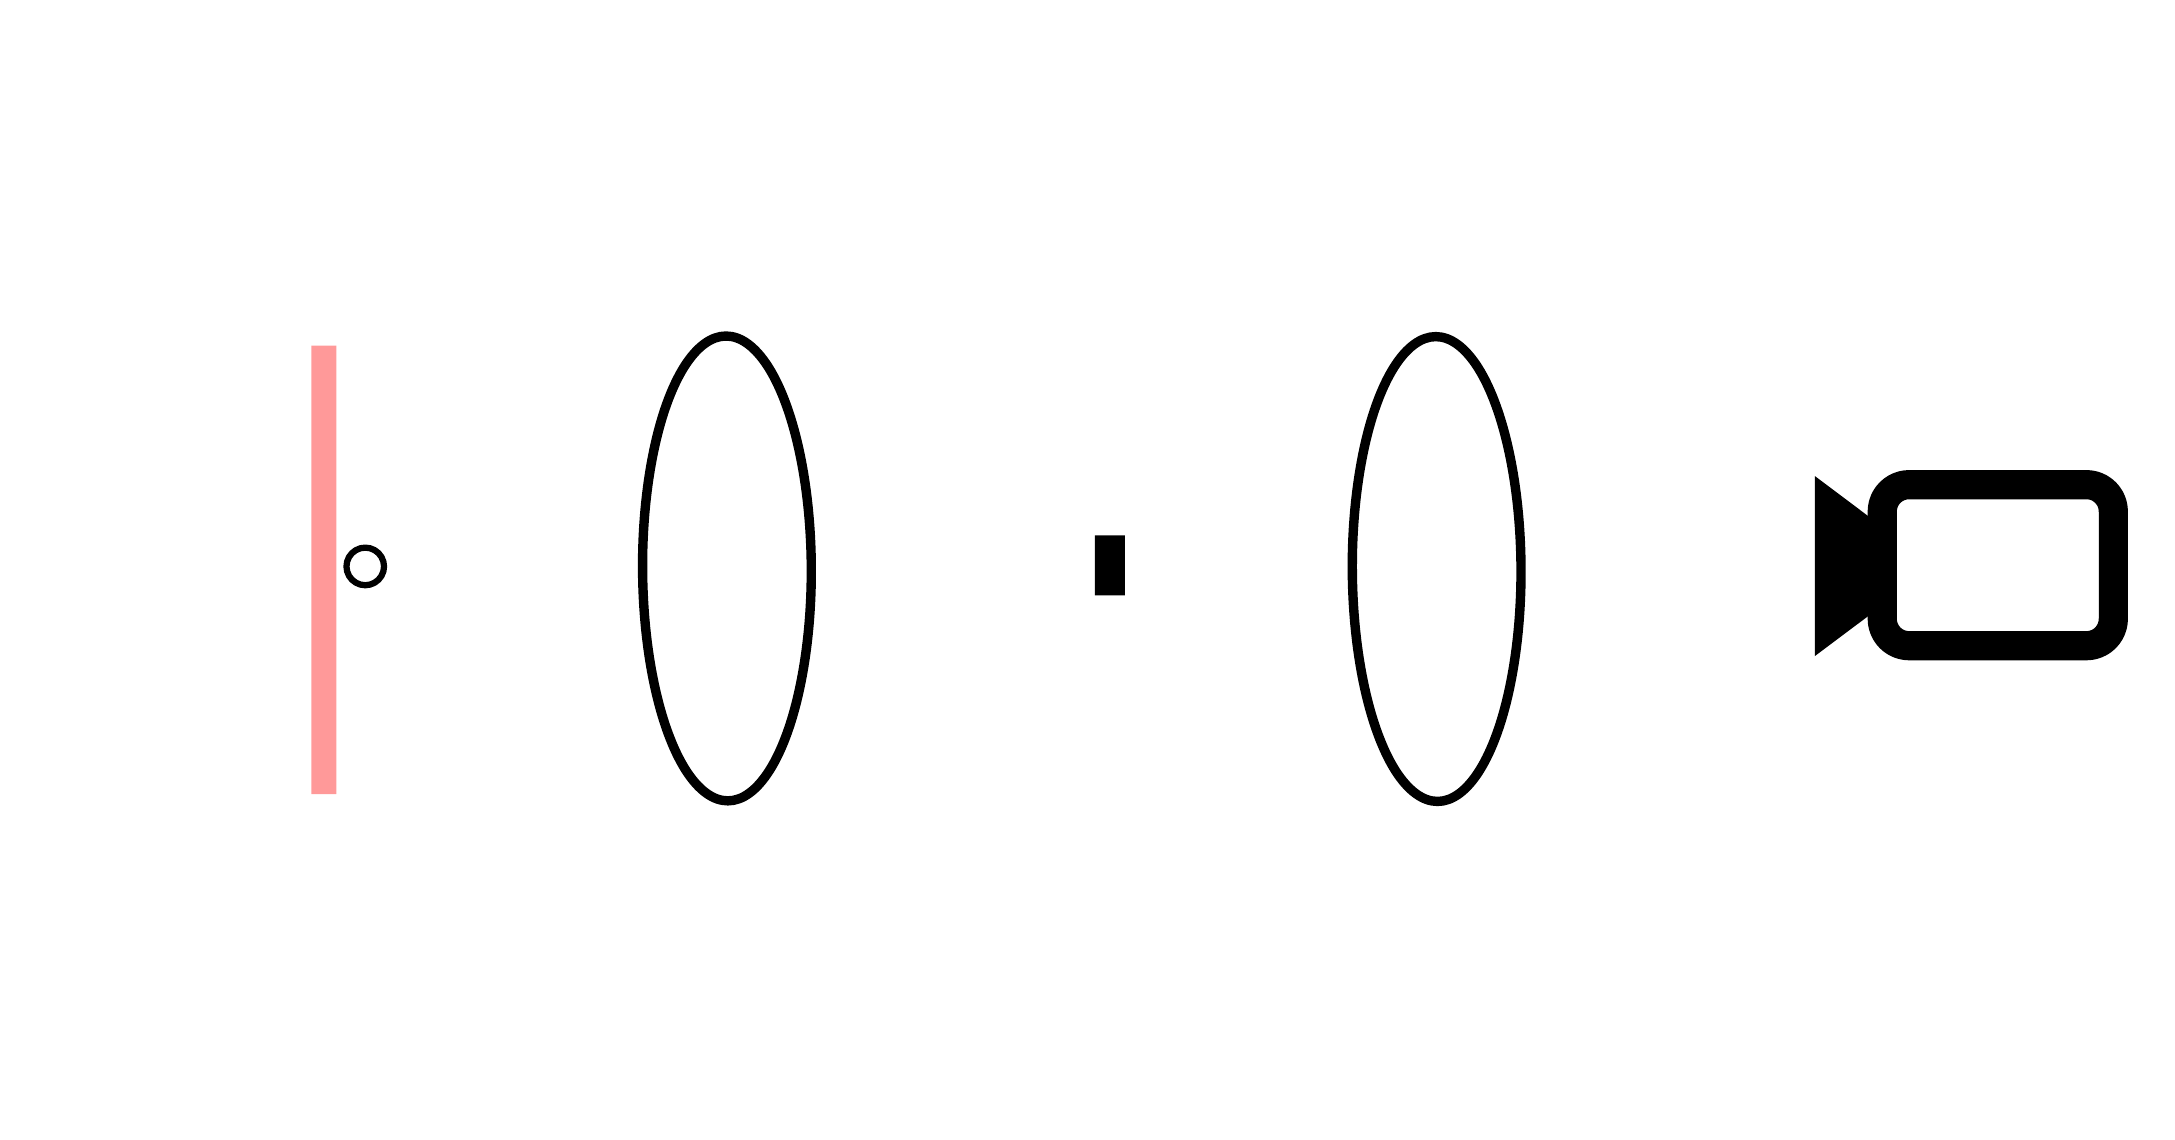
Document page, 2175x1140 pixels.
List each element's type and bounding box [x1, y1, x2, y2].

text_box [1094, 535, 1125, 596]
text_box [642, 336, 812, 801]
text_box [1814, 476, 1875, 657]
text_box [1882, 484, 2114, 646]
text_box [1352, 336, 1522, 802]
